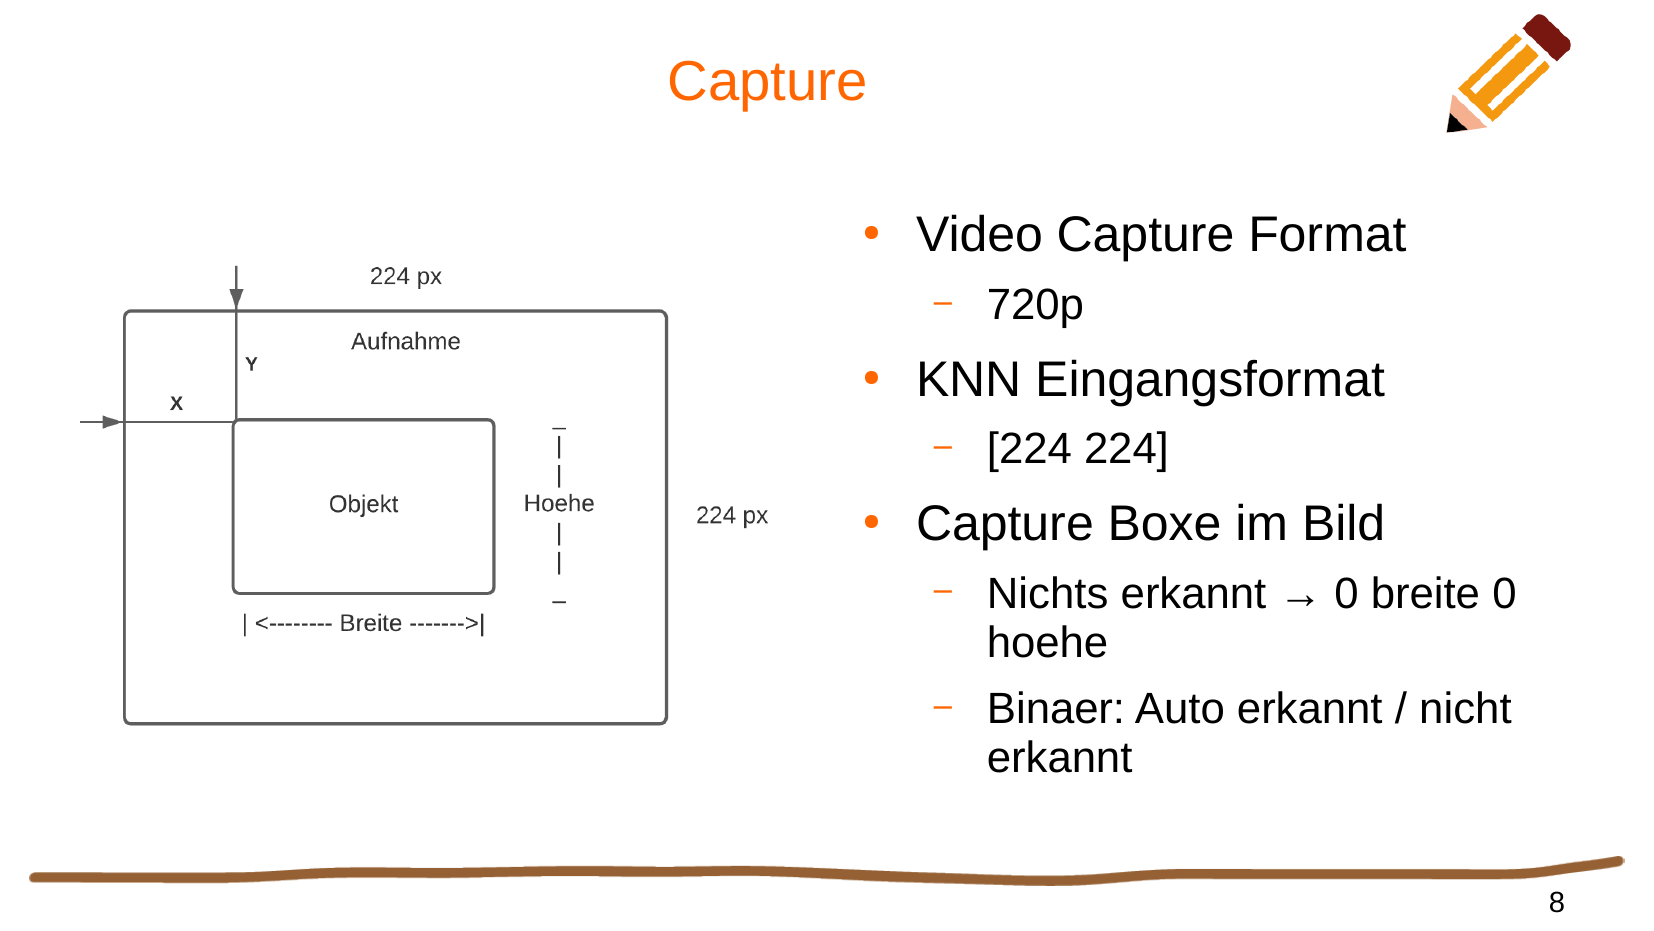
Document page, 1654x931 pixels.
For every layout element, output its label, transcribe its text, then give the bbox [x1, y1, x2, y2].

title Capture [88, 29, 1447, 133]
list Video Capture Format 720p KNN Eingangsformat [224 224] Capture Boxe im Bild Nichts erkannt → 0 breite 0 hoehe Binaer: Auto erkannt / nicht erkannt [845, 206, 1566, 857]
picture [1446, 14, 1571, 133]
picture [29, 856, 1625, 886]
picture [21, 187, 846, 826]
